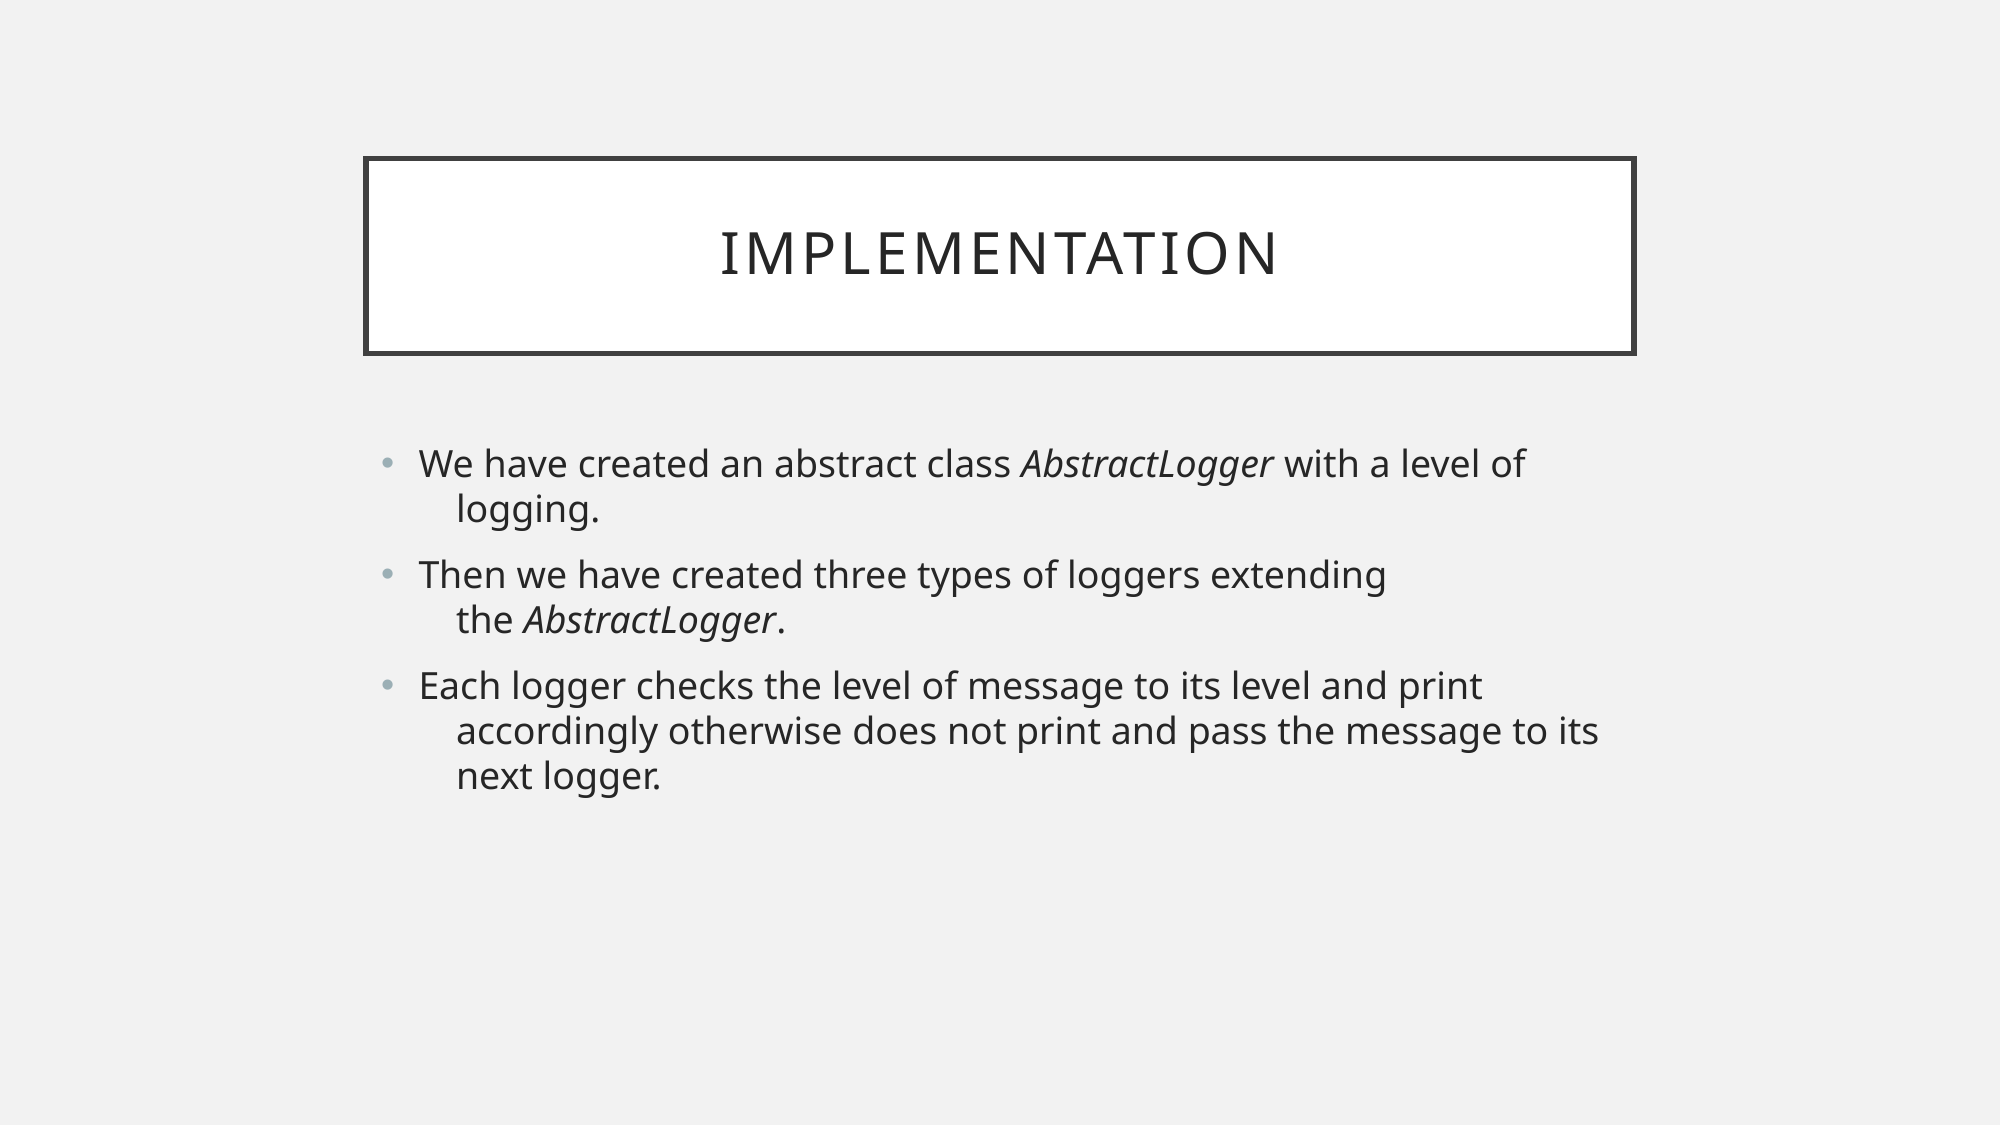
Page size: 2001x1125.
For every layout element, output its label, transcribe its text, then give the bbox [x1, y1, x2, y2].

title implementation [366, 158, 1634, 354]
list We have created an abstract class AbstractLogger with a level of logging. Then we have created three types of loggers extending the AbstractLogger. Each logger checks the level of message to its level and print accordingly otherwise does not print and pass the message to its next logger. [366, 432, 1634, 942]
